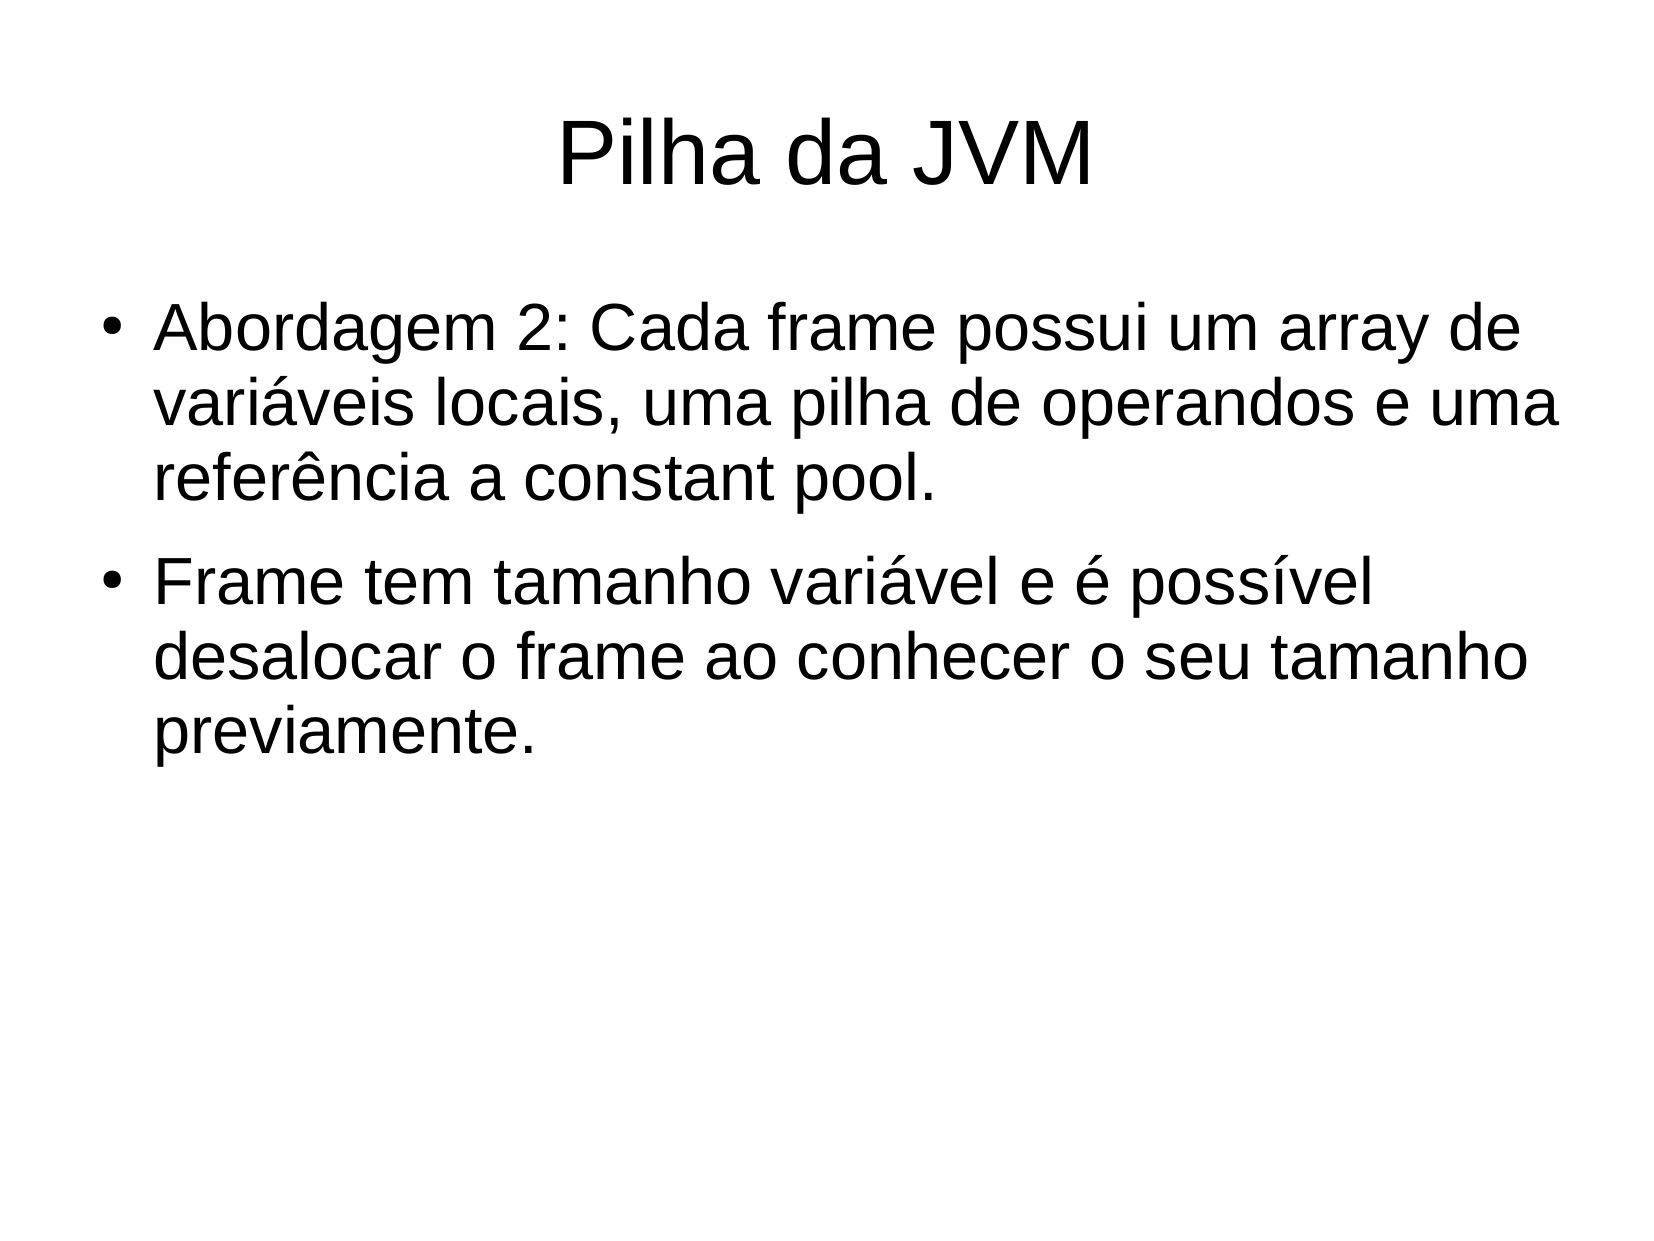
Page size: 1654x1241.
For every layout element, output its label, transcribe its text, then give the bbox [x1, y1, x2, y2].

title Pilha da JVM [82, 49, 1571, 257]
list Abordagem 2: Cada frame possui um array de variáveis locais, uma pilha de operandos e uma referência a constant pool. Frame tem tamanho variável e é possível desalocar o frame ao conhecer o seu tamanho previamente. [82, 290, 1571, 1010]
